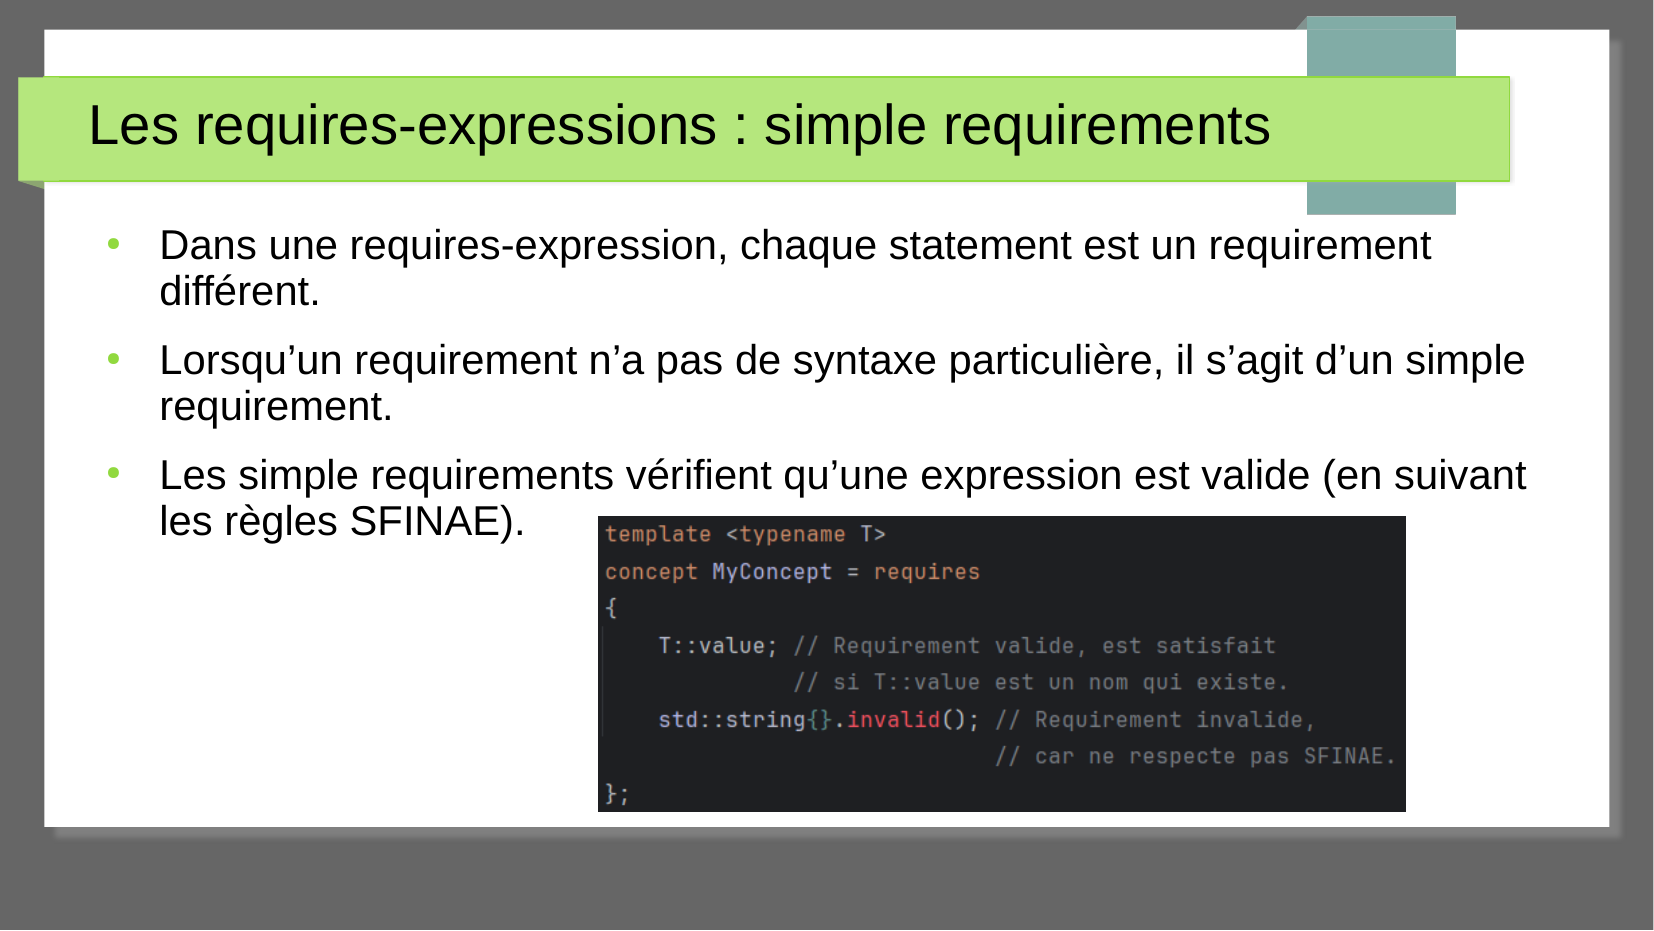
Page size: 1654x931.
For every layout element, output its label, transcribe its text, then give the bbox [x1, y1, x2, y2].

title Les requires-expressions : simple requirements [88, 73, 1506, 178]
picture [598, 516, 1406, 813]
list Dans une requires-expression, chaque statement est un requirement différent. Lorsqu’un requirement n’a pas de syntaxe particulière, il s’agit d’un simple requirement. Les simple requirements vérifient qu’une expression est valide (en suivant les règles SFINAE). [88, 221, 1565, 813]
